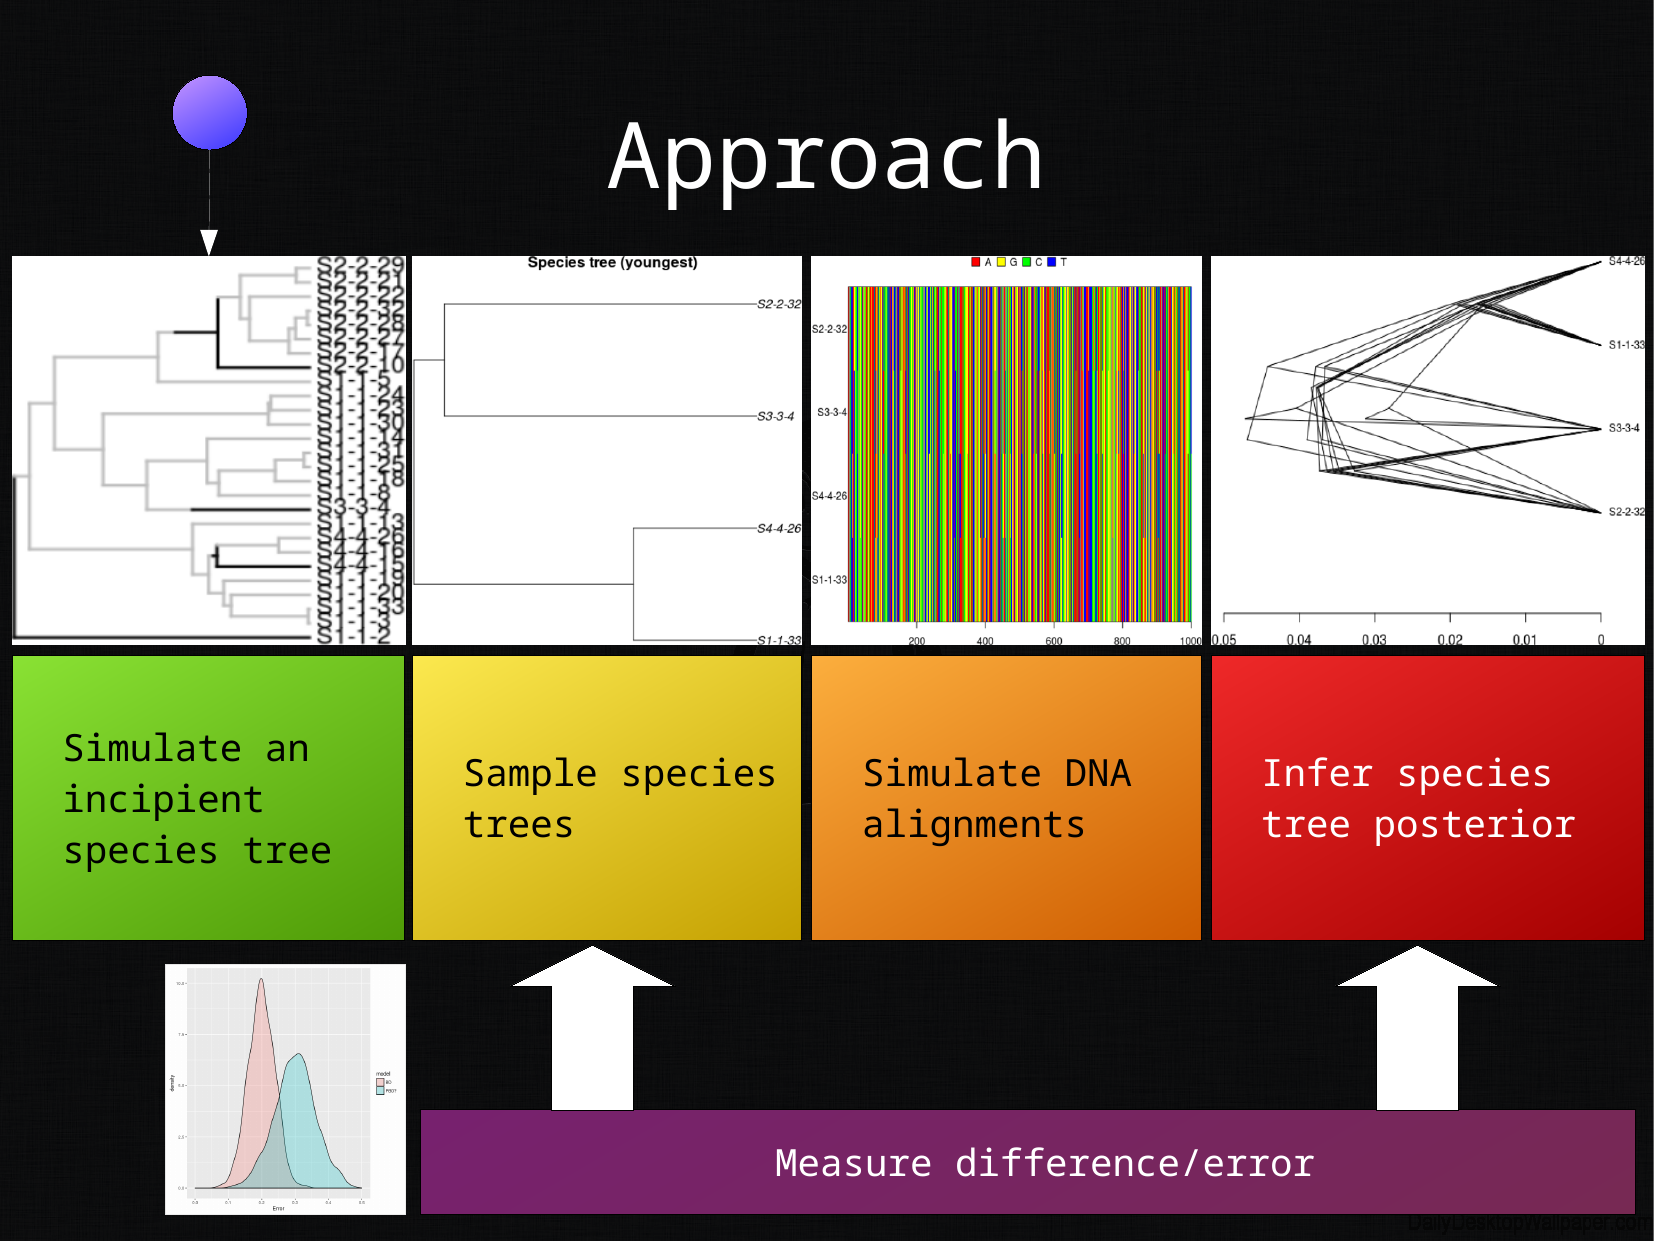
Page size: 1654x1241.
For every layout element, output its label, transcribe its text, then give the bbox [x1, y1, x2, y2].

picture [0, 0, 1654, 1241]
text_box Infer species tree posterior [1211, 655, 1645, 941]
text_box [172, 75, 248, 151]
text_box Sample species trees [412, 655, 802, 941]
title Approach [82, 49, 1571, 257]
text_box Measure difference/error [420, 1109, 1636, 1215]
text_box Simulate an incipient species tree [12, 655, 405, 941]
text_box [510, 945, 676, 1111]
text_box [1335, 945, 1501, 1111]
text_box Simulate DNA alignments [811, 655, 1202, 941]
